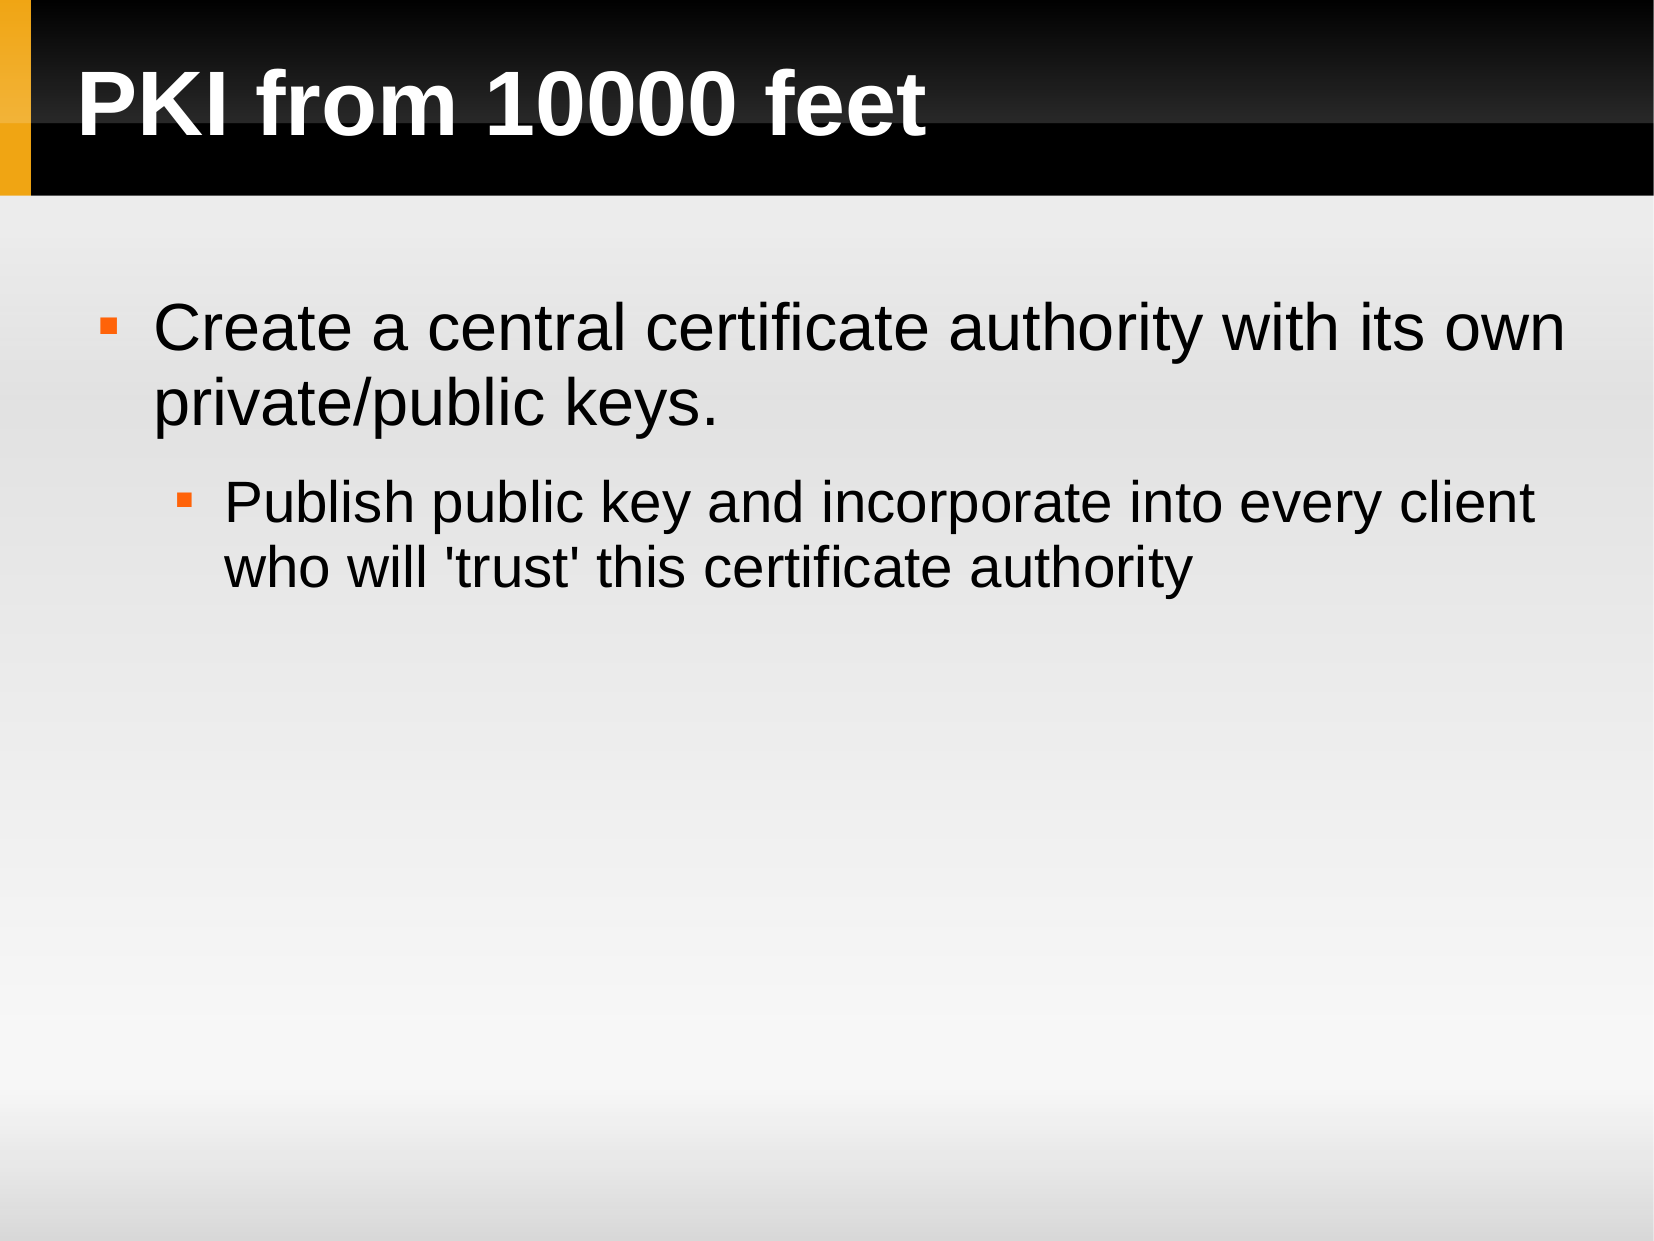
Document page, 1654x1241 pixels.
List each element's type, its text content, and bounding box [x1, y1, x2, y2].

title PKI from 10000 feet [76, 0, 1565, 208]
picture [0, 0, 1654, 1241]
list Create a central certificate authority with its own private/public keys. Publish public key and incorporate into every client who will 'trust' this certificate authority [82, 290, 1571, 1109]
